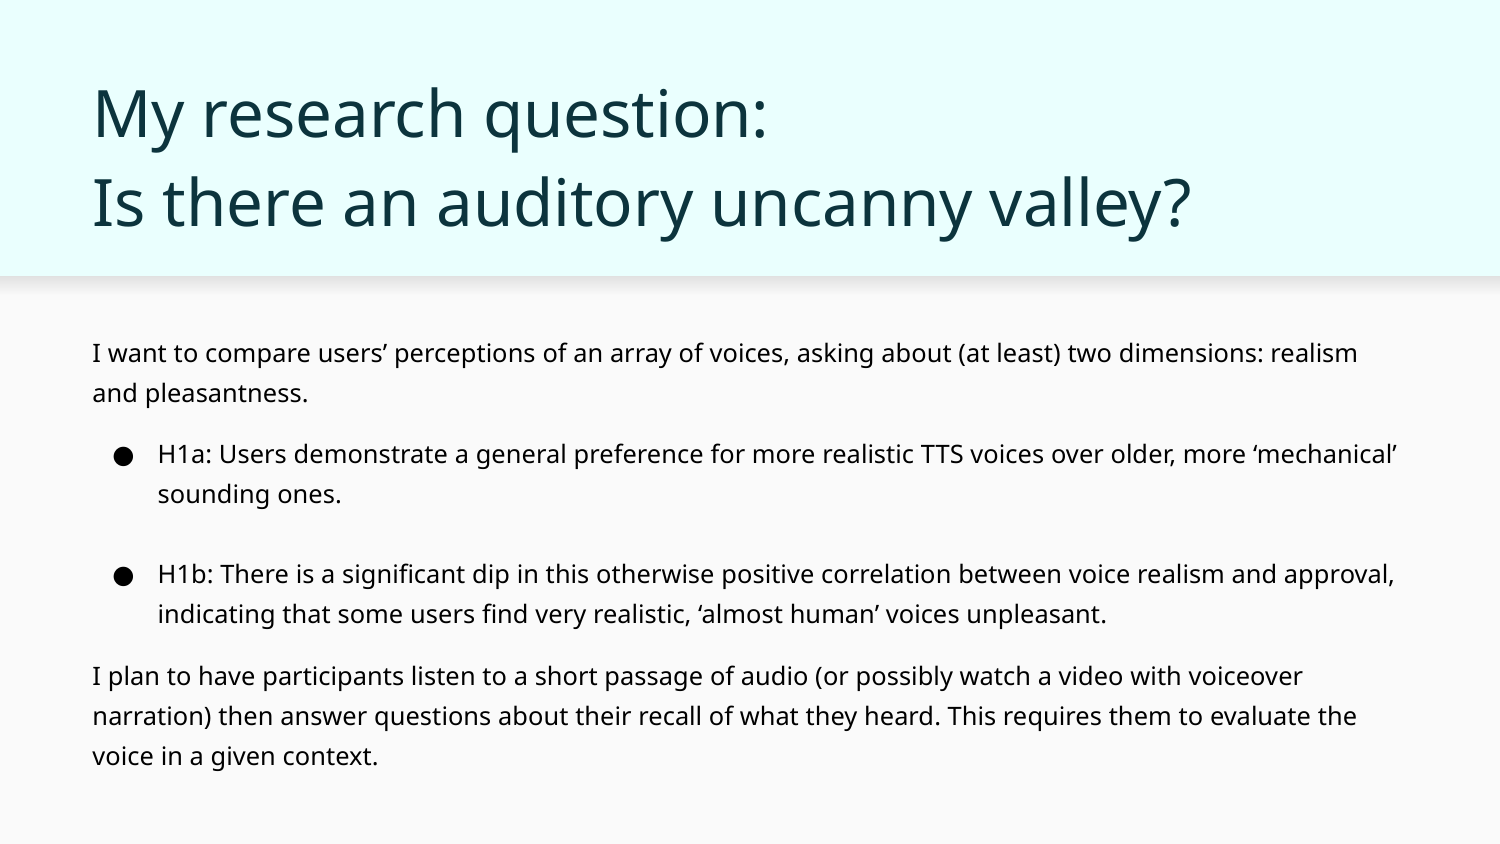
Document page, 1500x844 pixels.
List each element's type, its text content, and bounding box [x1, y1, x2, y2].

list I want to compare users’ perceptions of an array of voices, asking about (at least) two dimensions: realism and pleasantness. H1a: Users demonstrate a general preference for more realistic TTS voices over older, more ‘mechanical’ sounding ones. H1b: There is a significant dip in this otherwise positive correlation between voice realism and approval, indicating that some users find very realistic, ‘almost human’ voices unpleasant. I plan to have participants listen to a short passage of audio (or possibly watch a video with voiceover narration) then answer questions about their recall of what they heard. This requires them to evaluate the voice in a given context. [77, 314, 1427, 791]
title My research question: Is there an auditory uncanny valley? [77, 52, 1427, 261]
